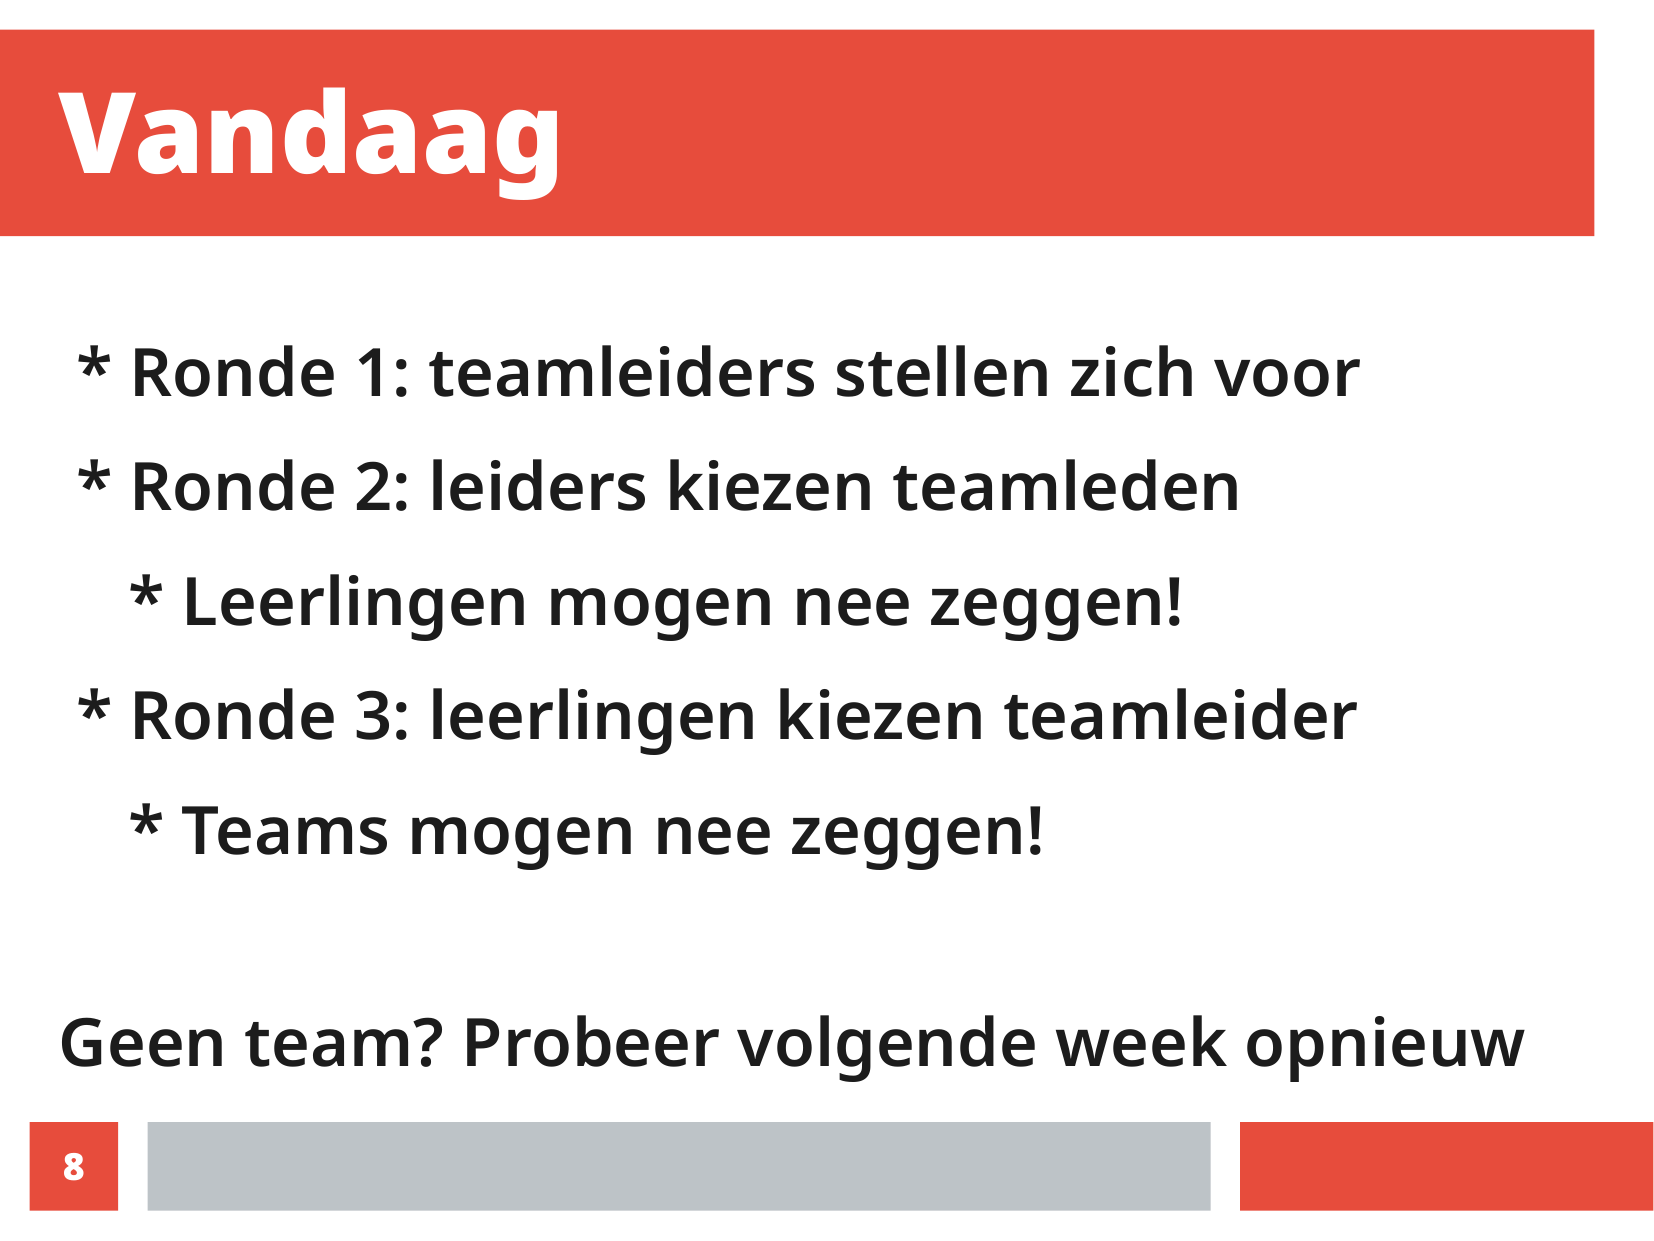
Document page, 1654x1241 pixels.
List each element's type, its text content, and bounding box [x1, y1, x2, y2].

title Vandaag [59, 59, 1595, 207]
list * Ronde 1: teamleiders stellen zich voor * Ronde 2: leiders kiezen teamleden * Leerlingen mogen nee zeggen! * Ronde 3: leerlingen kiezen teamleider * Teams mogen nee zeggen! Geen team? Probeer volgende week opnieuw [59, 324, 1565, 1093]
